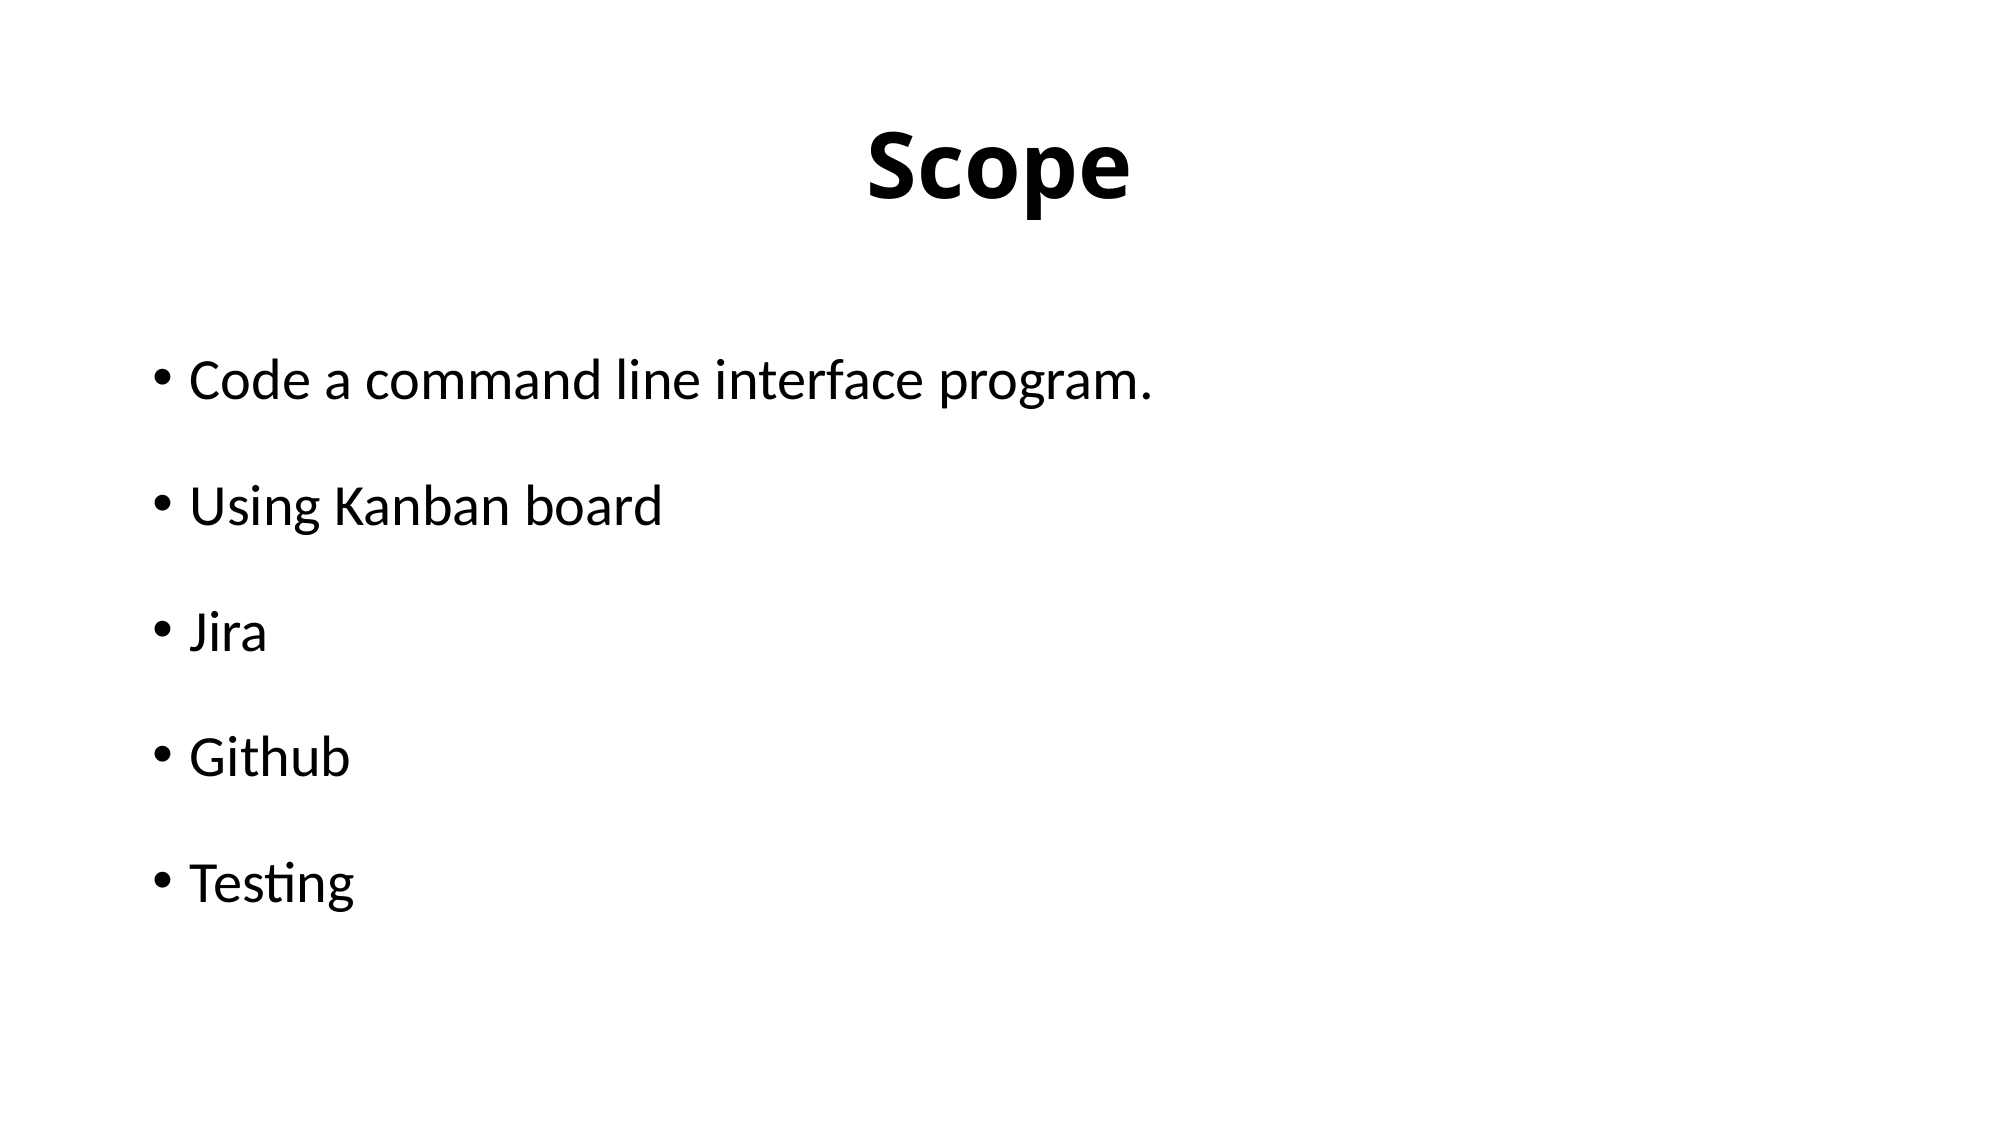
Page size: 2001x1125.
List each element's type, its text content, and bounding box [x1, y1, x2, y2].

list Code a command line interface program. Using Kanban board Jira Github Testing [137, 299, 1863, 1014]
title Scope [137, 59, 1863, 278]
